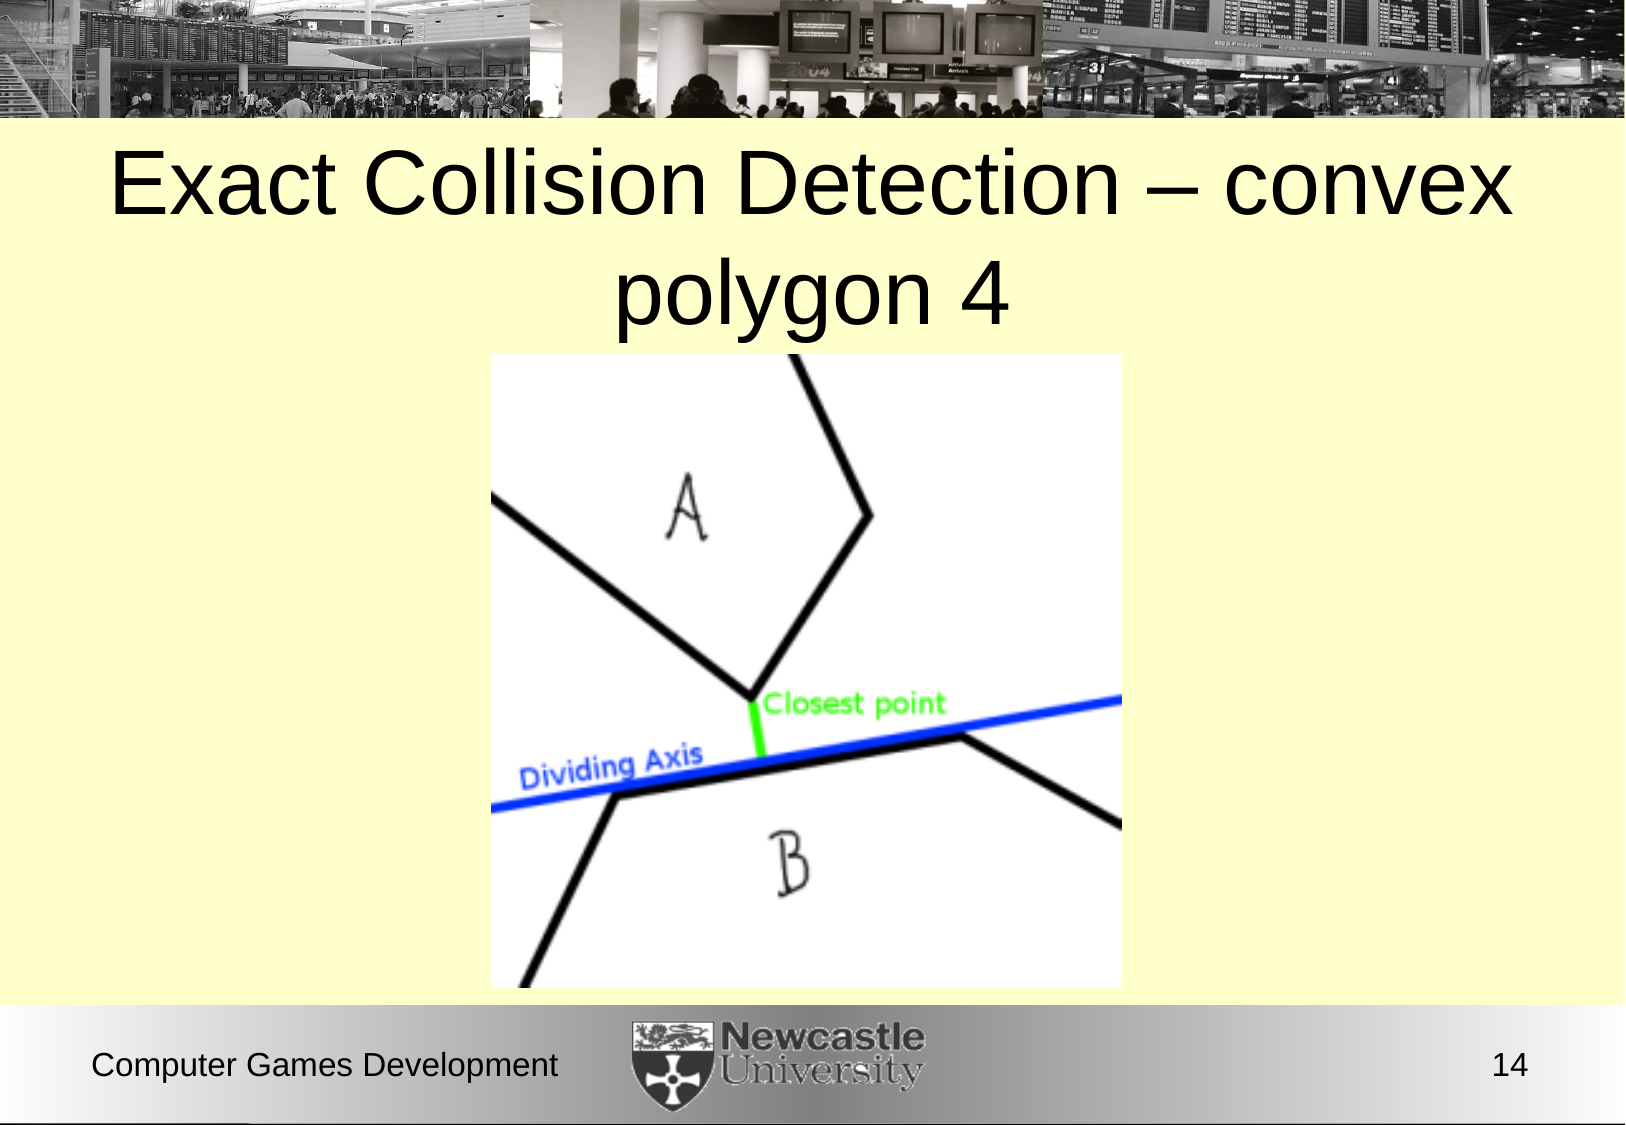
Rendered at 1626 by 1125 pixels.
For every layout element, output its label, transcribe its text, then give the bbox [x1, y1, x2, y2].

text_box Computer Games Development [67, 1024, 583, 1103]
picture [0, 0, 1625, 118]
text_box Exact Collision Detection – convex polygon 4 [81, 114, 1544, 351]
picture [491, 354, 1122, 988]
text_box <number> [1164, 1024, 1544, 1103]
